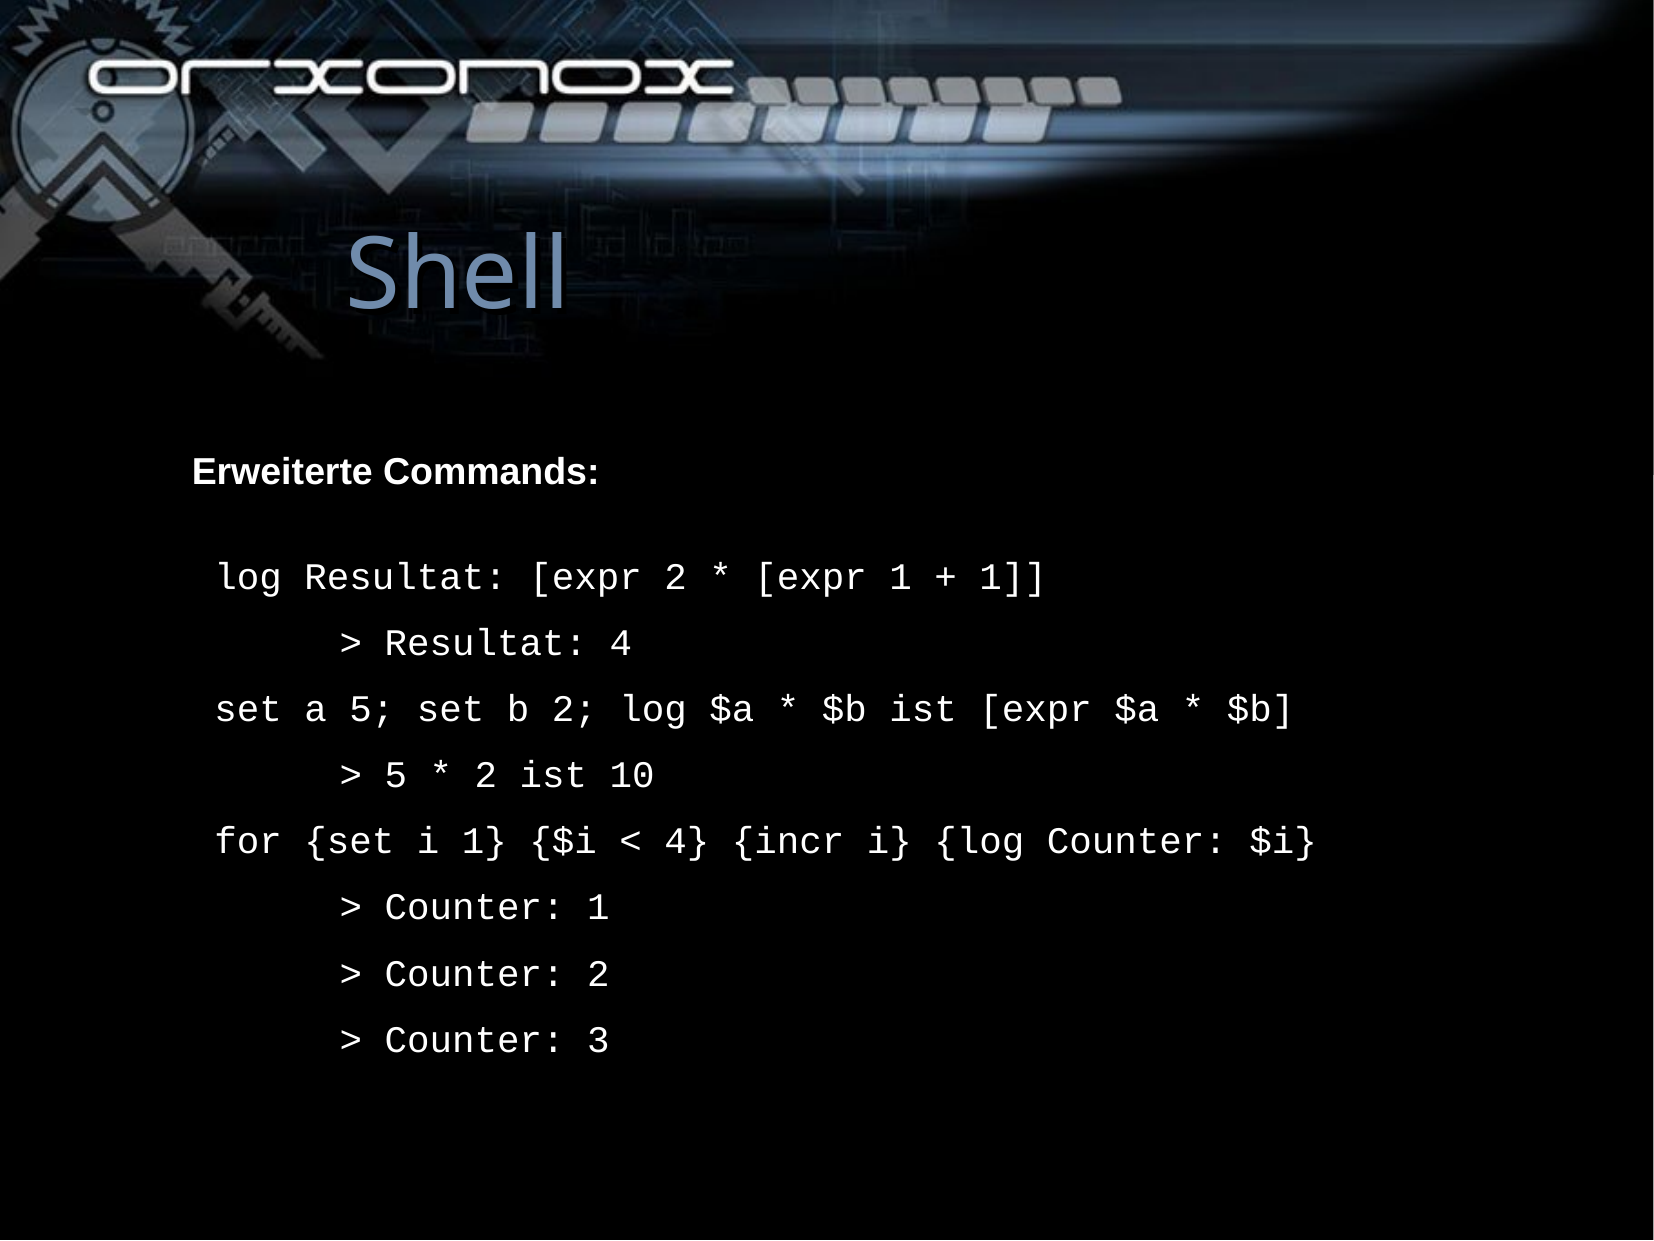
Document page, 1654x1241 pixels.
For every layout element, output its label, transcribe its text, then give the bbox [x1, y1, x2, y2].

picture [0, 0, 1654, 475]
text_box Shell [330, 194, 1306, 344]
text_box Erweiterte Commands: log Resultat: [expr 2 * [expr 1 + 1]] > Resultat: 4 set a 5; set b 2; log $a * $b ist [expr $a * $b] > 5 * 2 ist 10 for {set i 1} {$i < 4} {incr i} {log Counter: $i} > Counter: 1 > Counter: 2 > Counter: 3 [177, 442, 1418, 1051]
